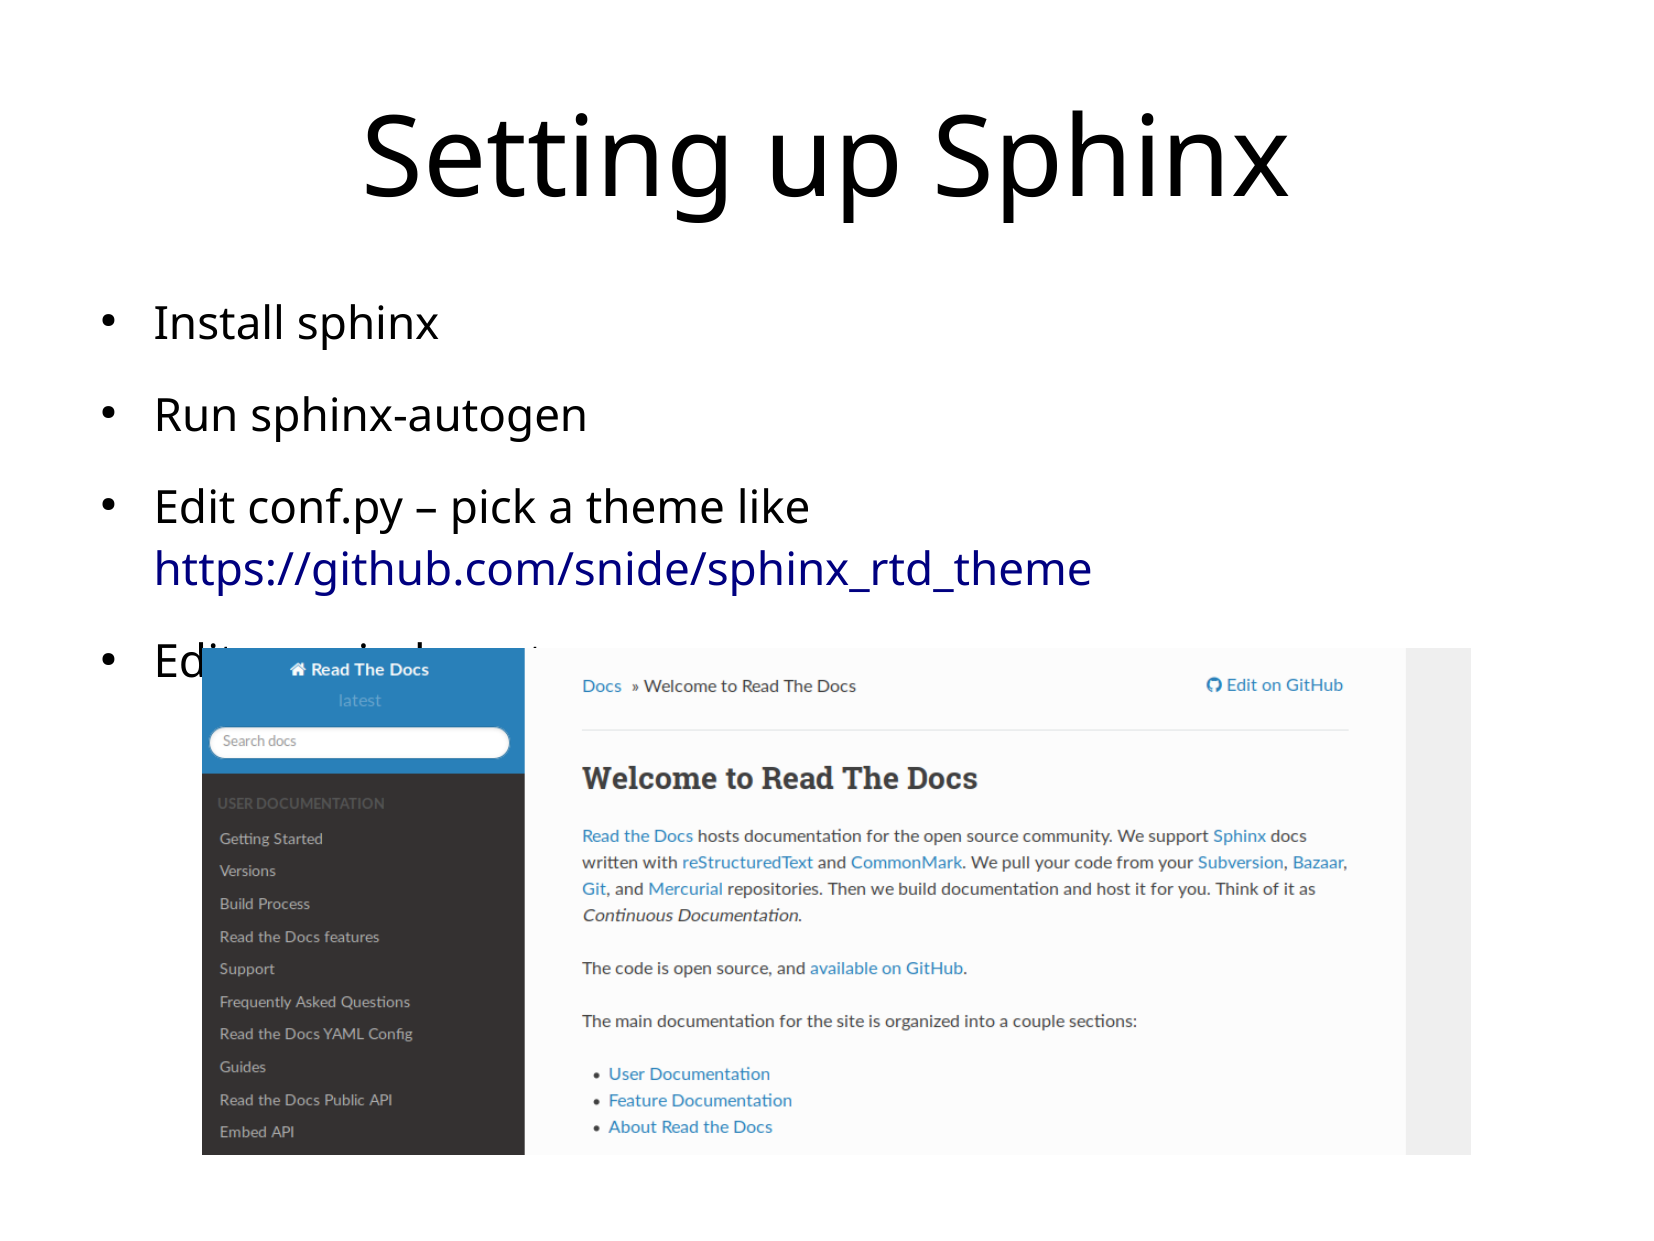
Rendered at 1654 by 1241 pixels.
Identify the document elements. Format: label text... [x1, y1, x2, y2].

title Setting up Sphinx [82, 49, 1571, 257]
list Install sphinx Run sphinx-autogen Edit conf.py – pick a theme like https://github.com/snide/sphinx_rtd_theme Edit your index.rst [82, 290, 1571, 1010]
picture [202, 648, 1471, 1156]
